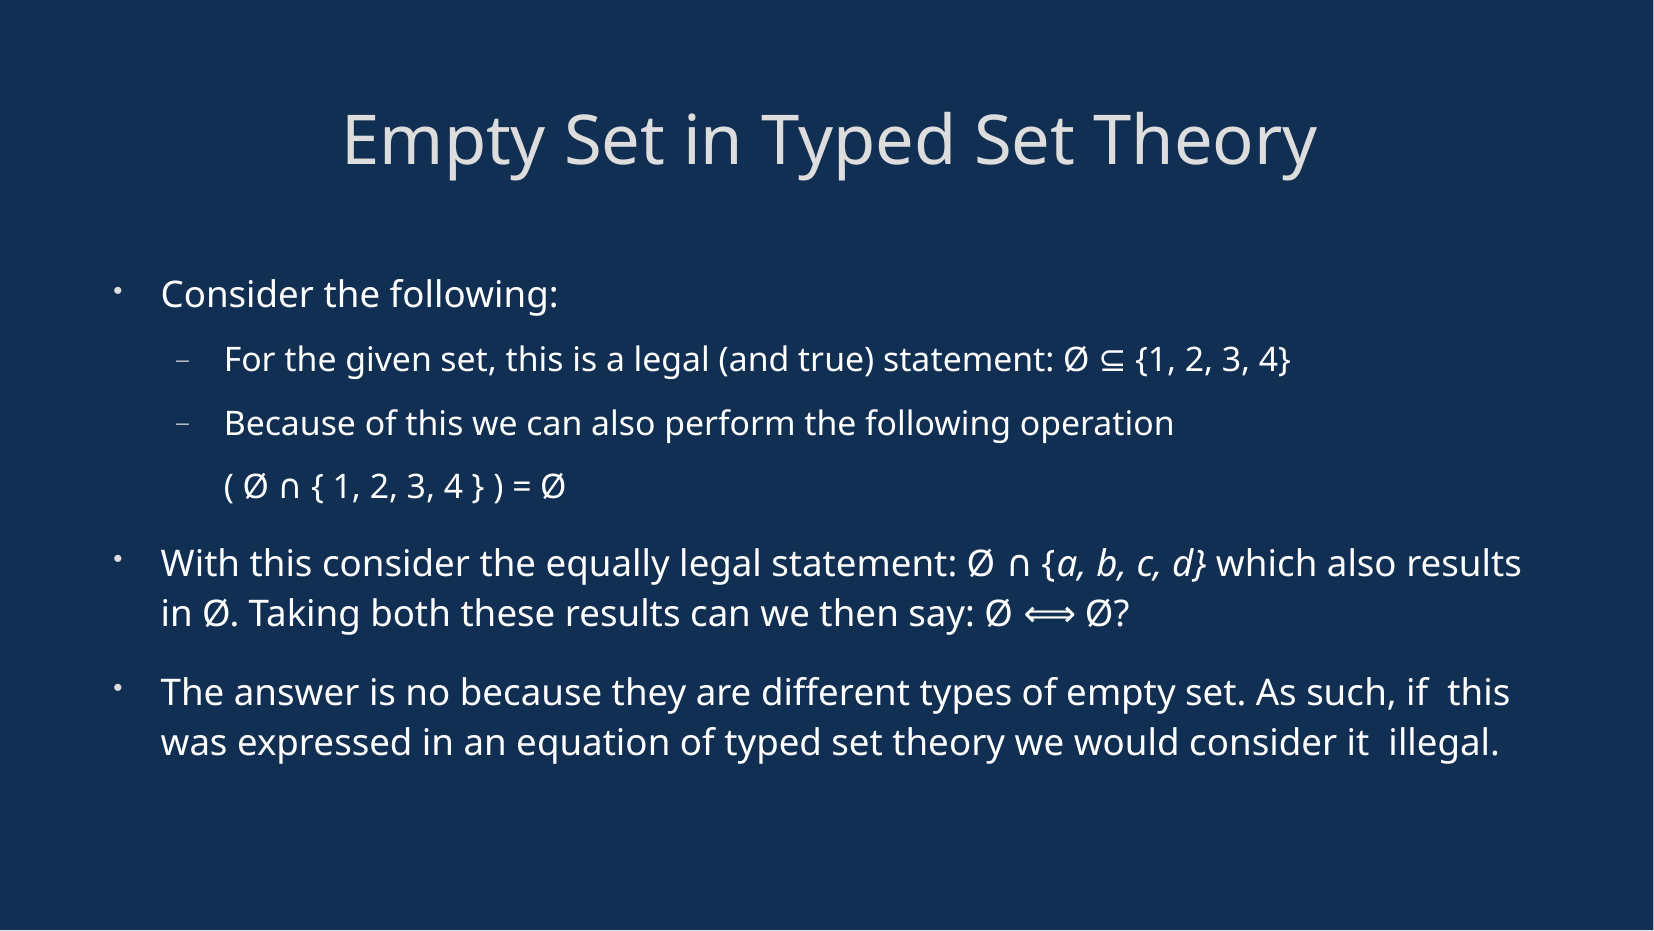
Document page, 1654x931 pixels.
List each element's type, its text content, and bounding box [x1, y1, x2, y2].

title Empty Set in Typed Set Theory [97, 56, 1563, 220]
list Consider the following: For the given set, this is a legal (and true) statement: Ø ⊆ {1, 2, 3, 4} Because of this we can also perform the following operation ( Ø ∩ { 1, 2, 3, 4 } ) = Ø With this consider the equally legal statement: Ø ∩ {a, b, c, d} which also results in Ø. Taking both these results can we then say: Ø ⟺ Ø? The answer is no because they are different types of empty set. As such, if this was expressed in an equation of typed set theory we would consider it illegal. [97, 268, 1563, 806]
